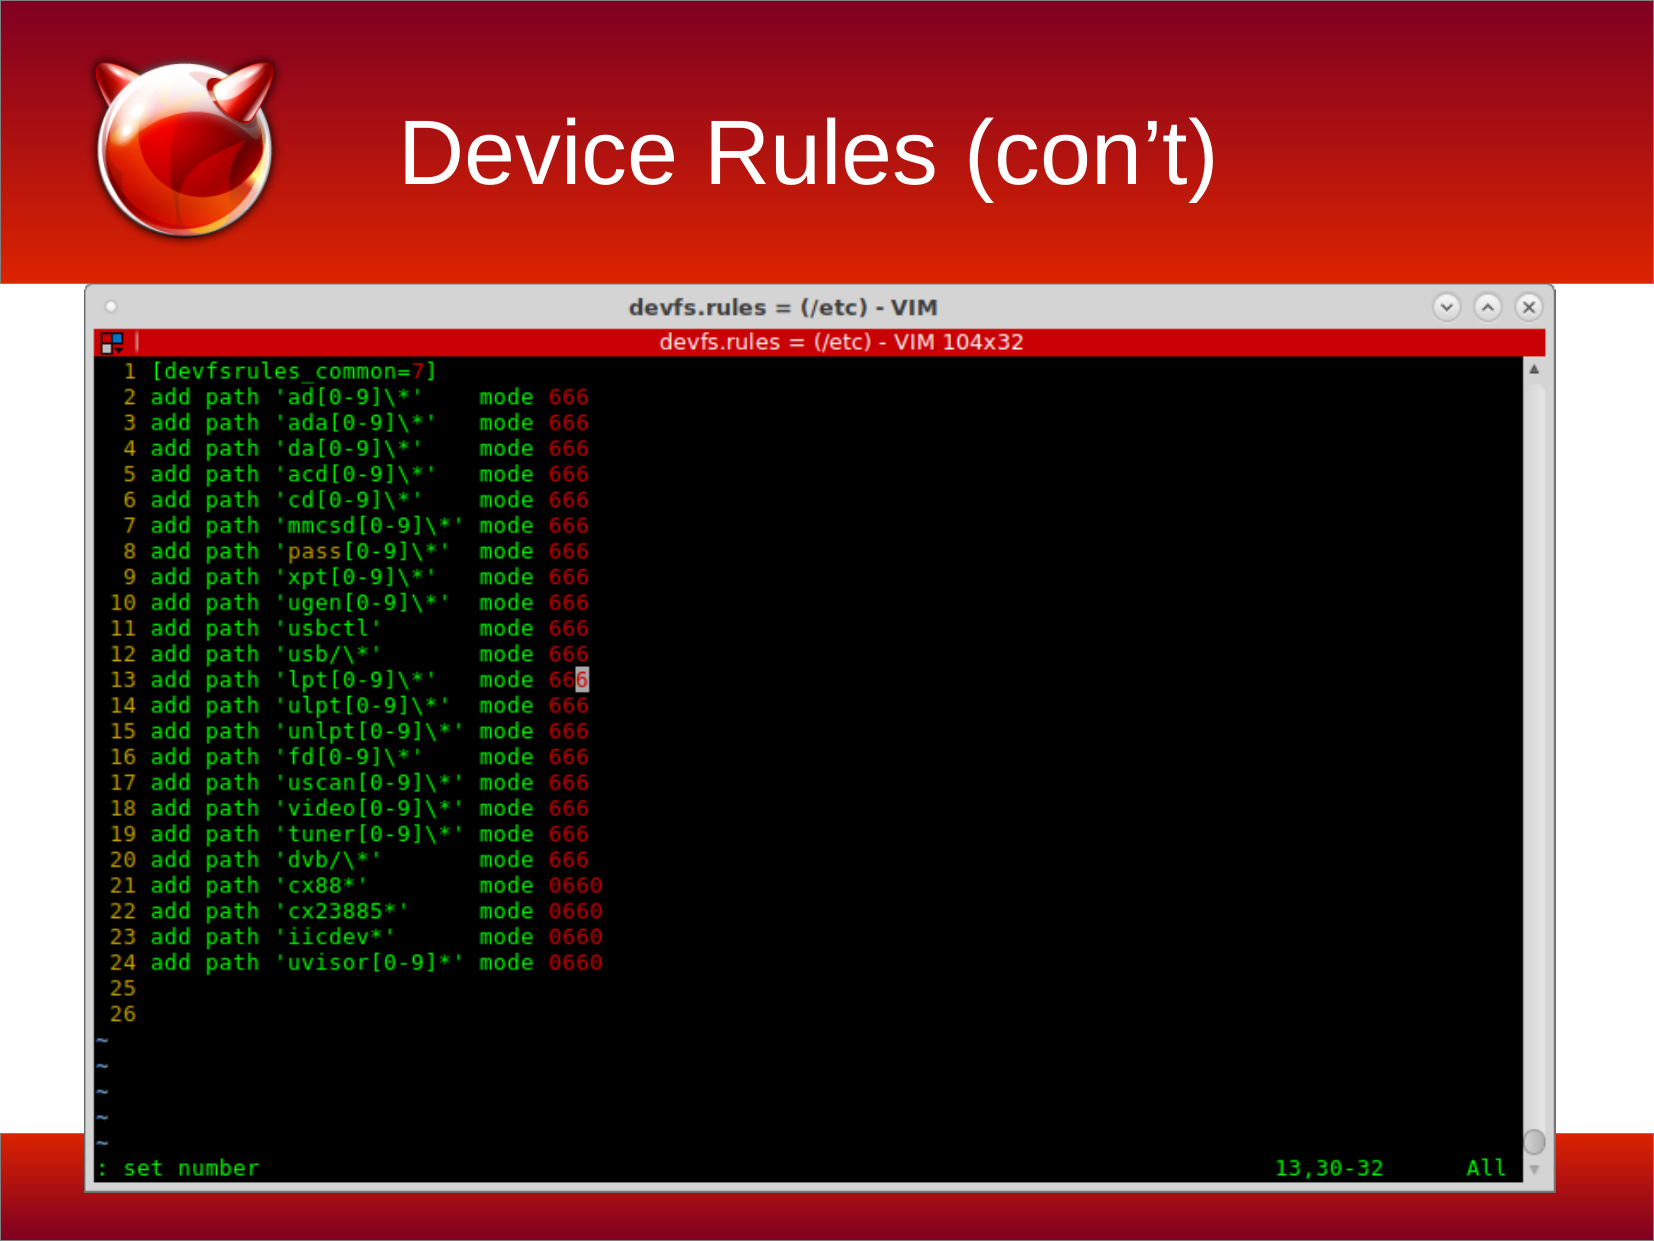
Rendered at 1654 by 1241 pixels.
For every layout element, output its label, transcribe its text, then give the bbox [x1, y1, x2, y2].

title Device Rules (con’t) [82, 49, 1536, 257]
picture [84, 283, 1556, 1193]
